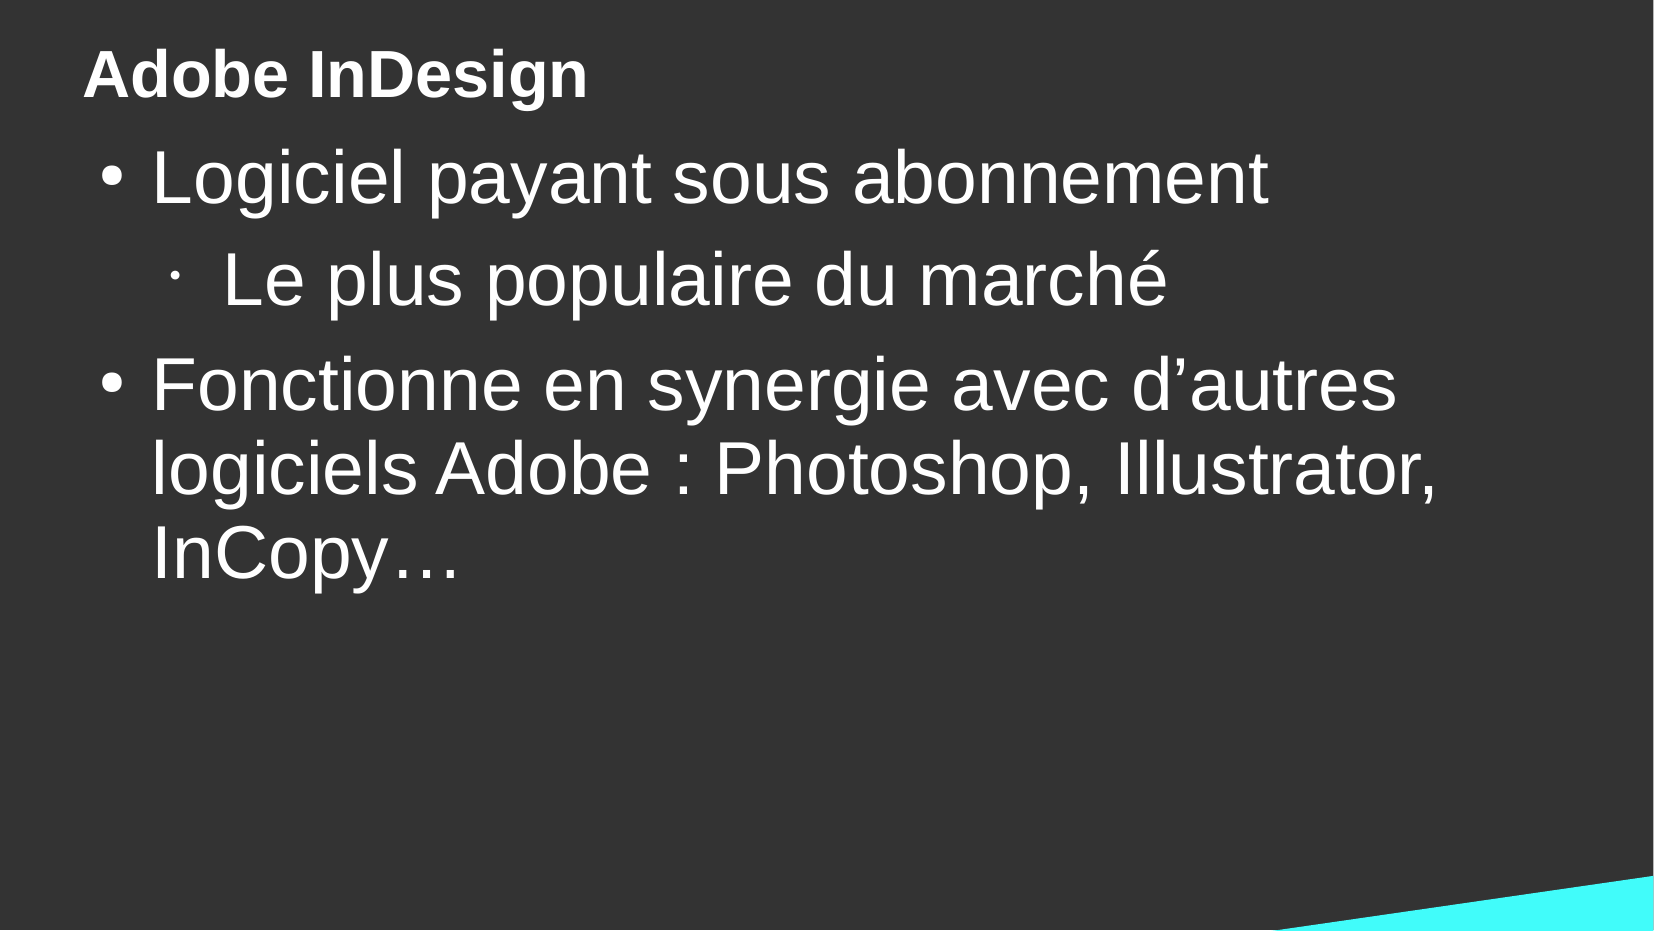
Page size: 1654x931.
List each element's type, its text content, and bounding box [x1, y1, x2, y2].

title Adobe InDesign [82, 37, 1571, 122]
list Logiciel payant sous abonnement Le plus populaire du marché Fonctionne en synergie avec d’autres logiciels Adobe : Photoshop, Illustrator, InCopy… [80, 135, 1620, 777]
text_box [1271, 875, 1654, 931]
